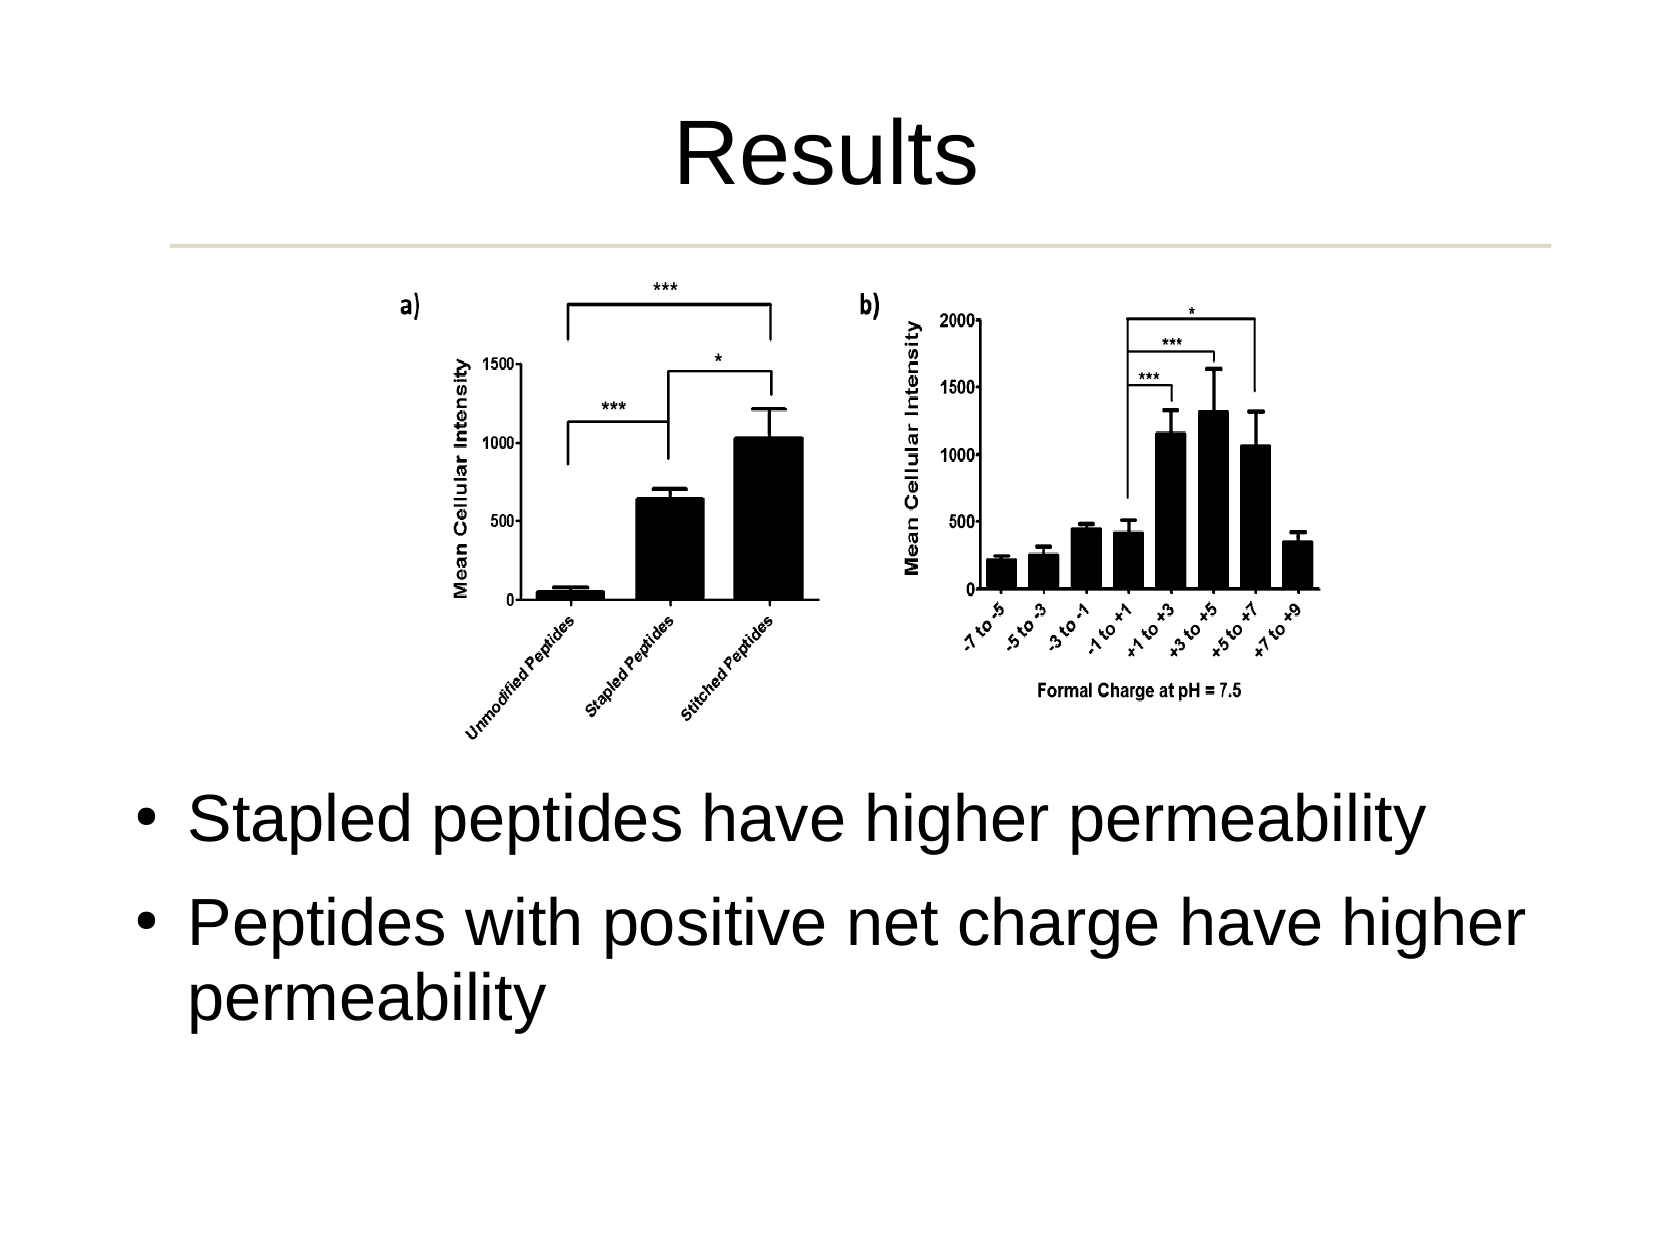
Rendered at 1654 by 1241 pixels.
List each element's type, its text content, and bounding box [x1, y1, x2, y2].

list Stapled peptides have higher permeability Peptides with positive net charge have higher permeability [116, 780, 1606, 1241]
title Results [82, 49, 1571, 257]
picture [90, 210, 1606, 751]
